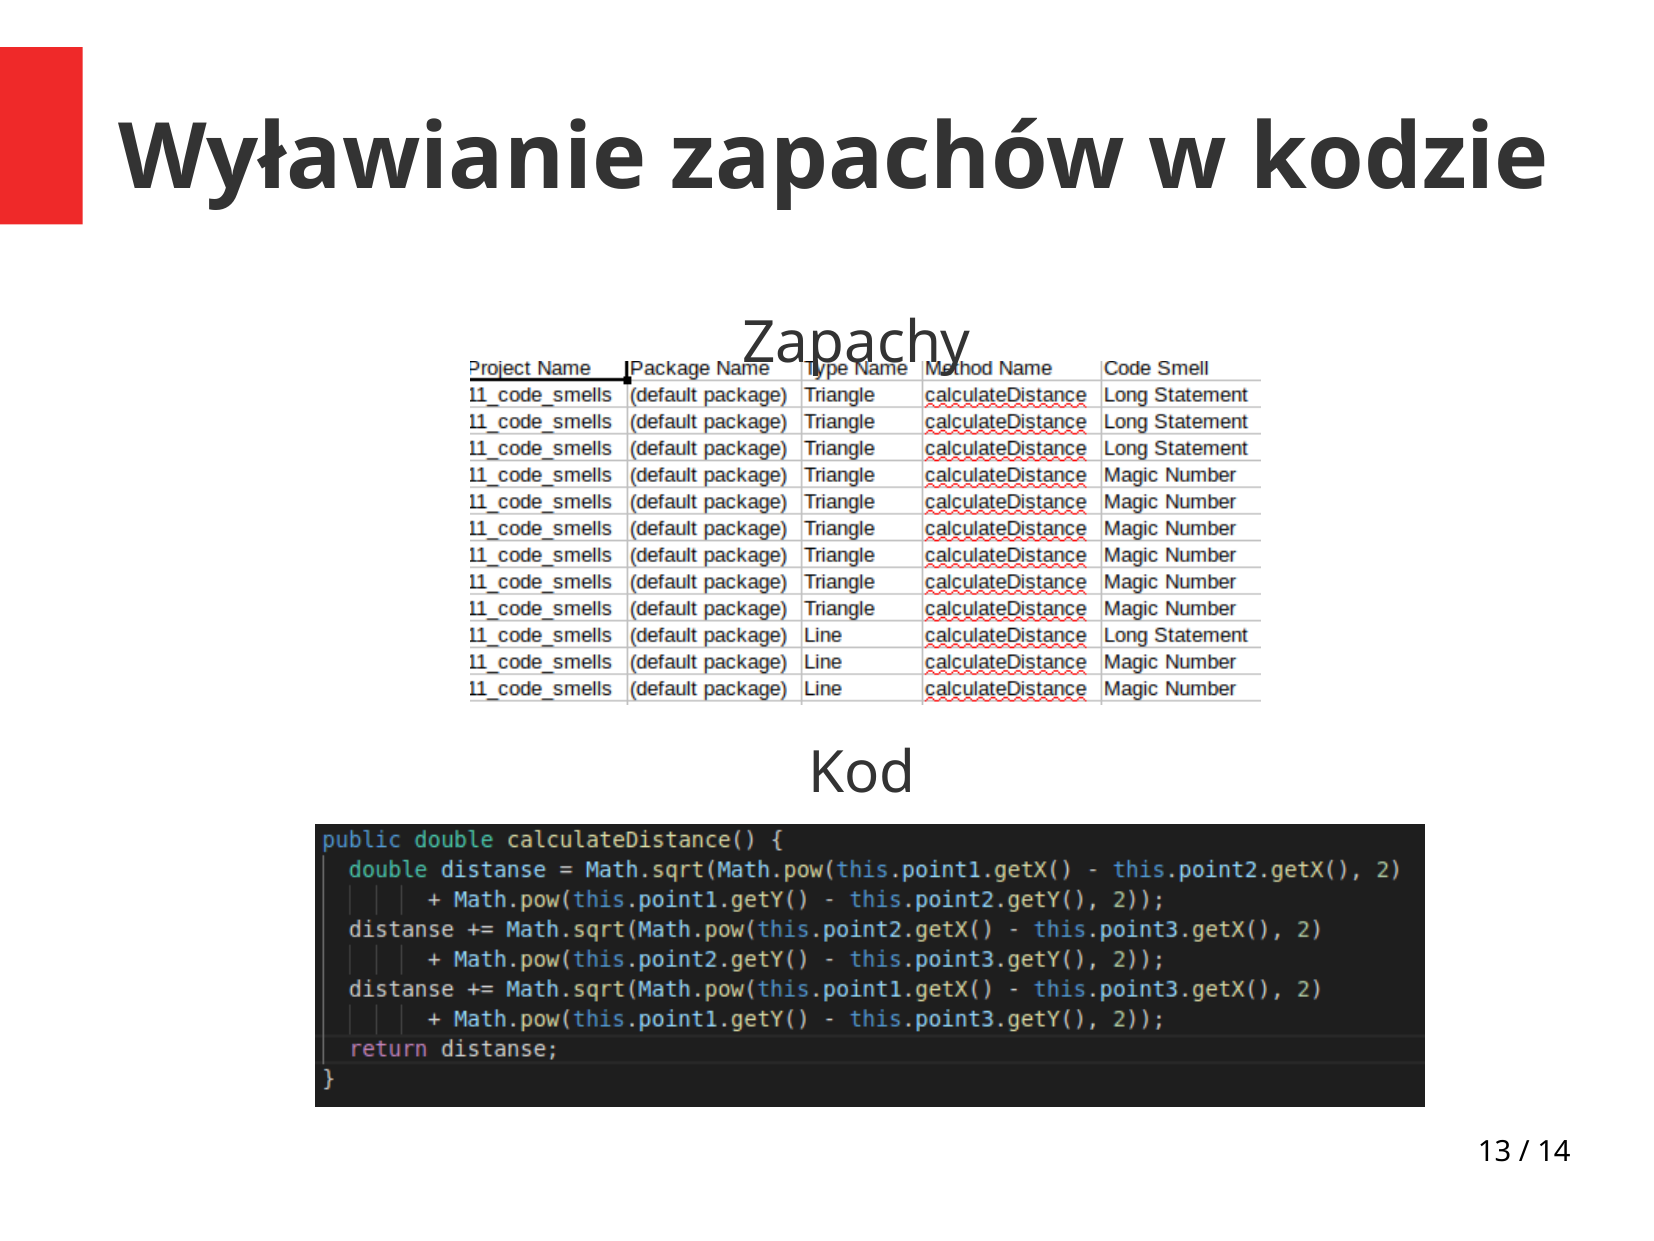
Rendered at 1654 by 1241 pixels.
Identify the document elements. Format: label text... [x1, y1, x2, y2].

list Zapachy [112, 300, 1531, 644]
picture [315, 824, 1425, 1107]
picture [470, 644, 1261, 706]
title Wyławianie zapachów w kodzie [118, 45, 1571, 260]
list Kod [118, 730, 1536, 1074]
